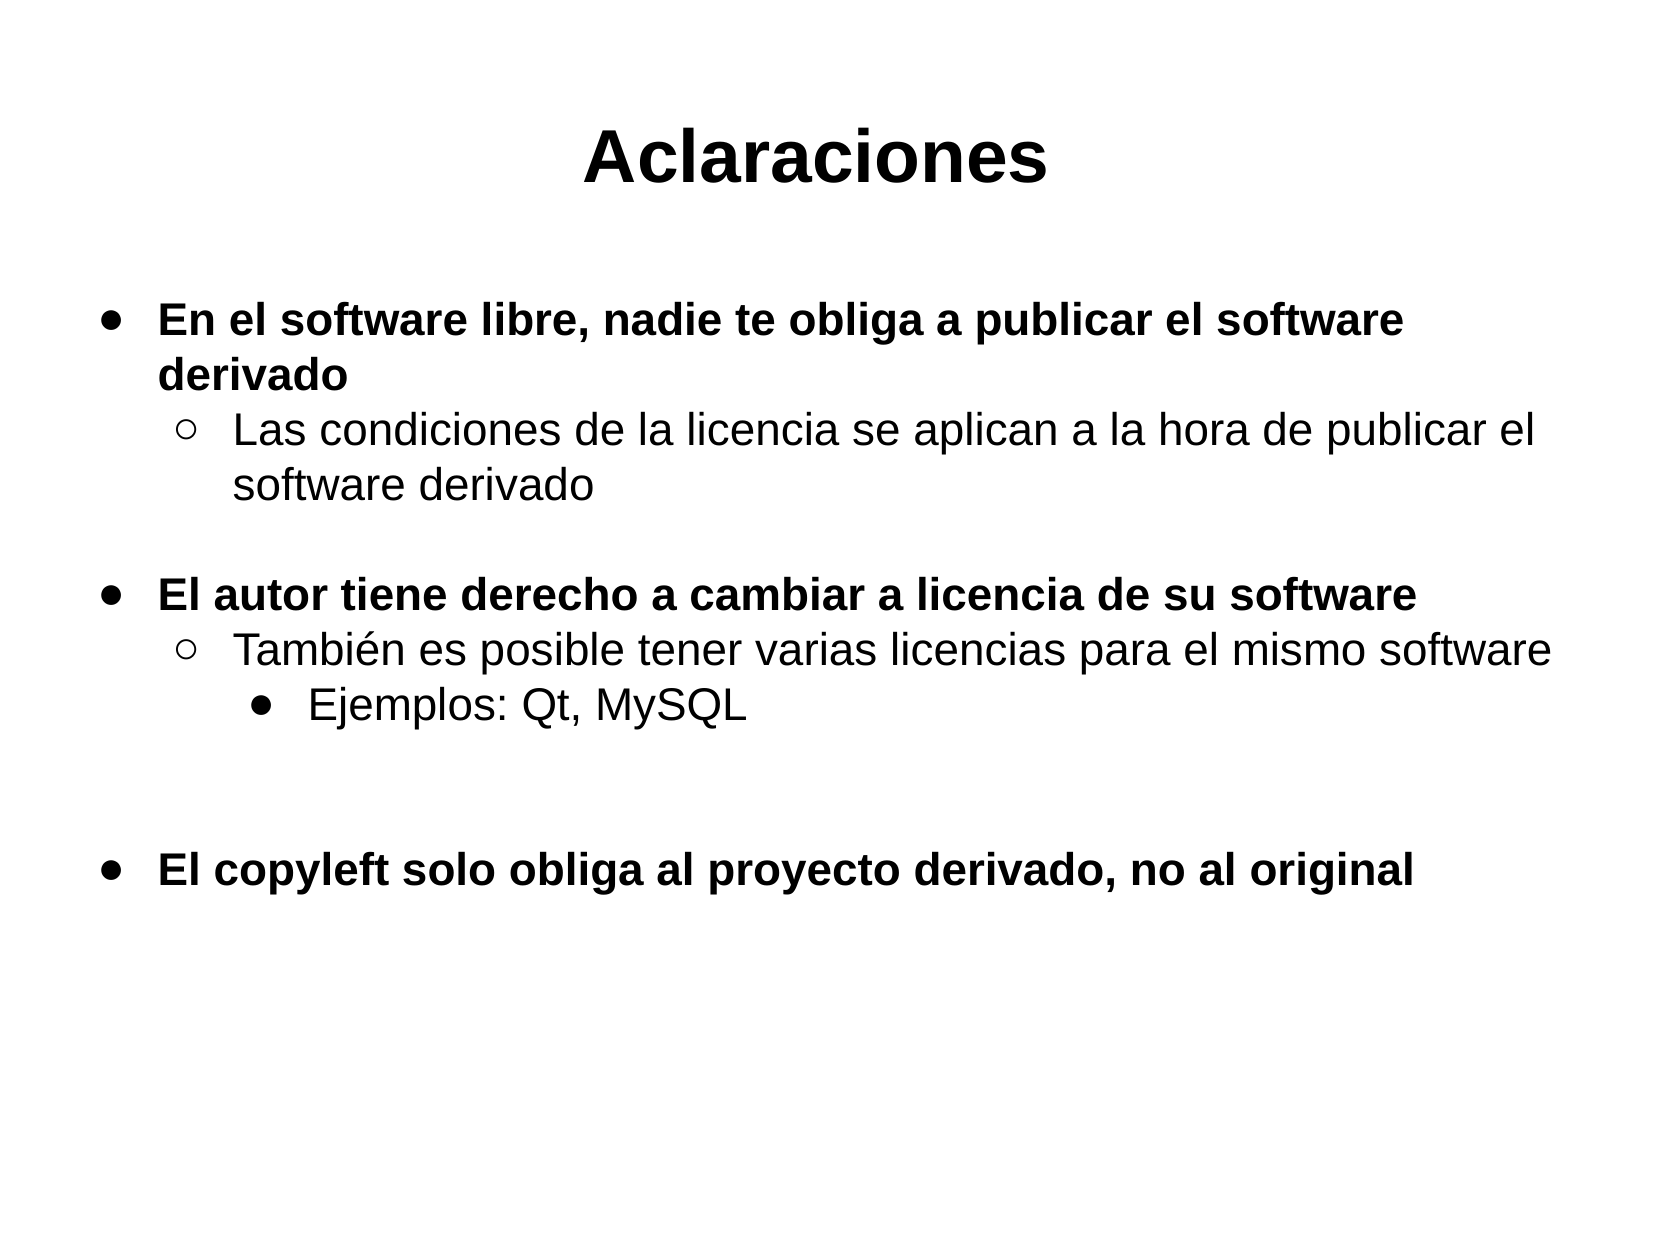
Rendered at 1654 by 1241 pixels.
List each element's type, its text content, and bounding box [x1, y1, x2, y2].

text_box En el software libre, nadie te obliga a publicar el software derivado Las condiciones de la licencia se aplican a la hora de publicar el software derivado El autor tiene derecho a cambiar a licencia de su software También es posible tener varias licencias para el mismo software Ejemplos: Qt, MySQL El copyleft solo obliga al proyecto derivado, no al original [82, 290, 1571, 1139]
text_box Aclaraciones [82, 49, 1571, 257]
